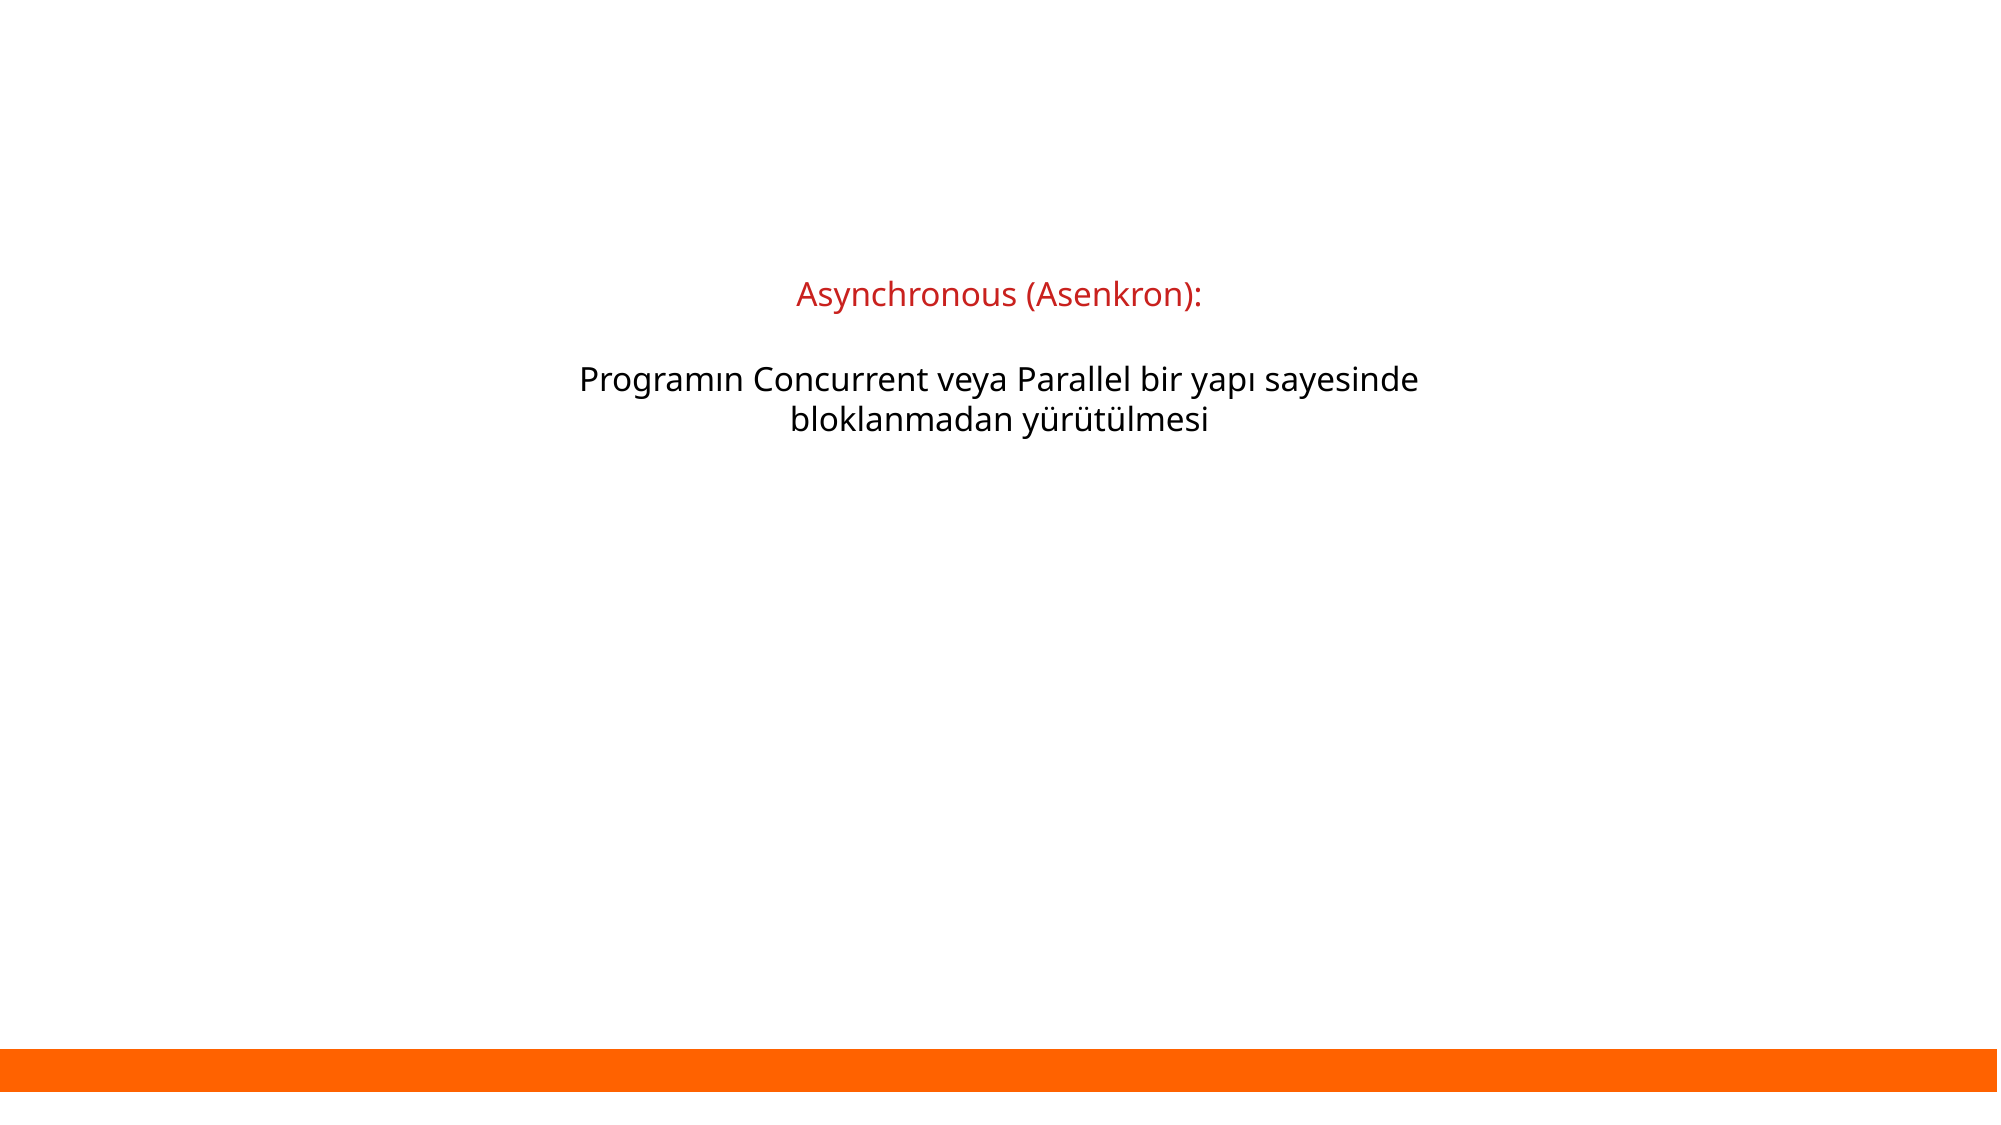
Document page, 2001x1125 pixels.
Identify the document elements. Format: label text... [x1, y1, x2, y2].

text_box Asynchronous (Asenkron): Programın Concurrent veya Parallel bir yapı sayesinde bloklanmadan yürütülmesi [483, 265, 1517, 641]
text_box [0, 1049, 1997, 1092]
